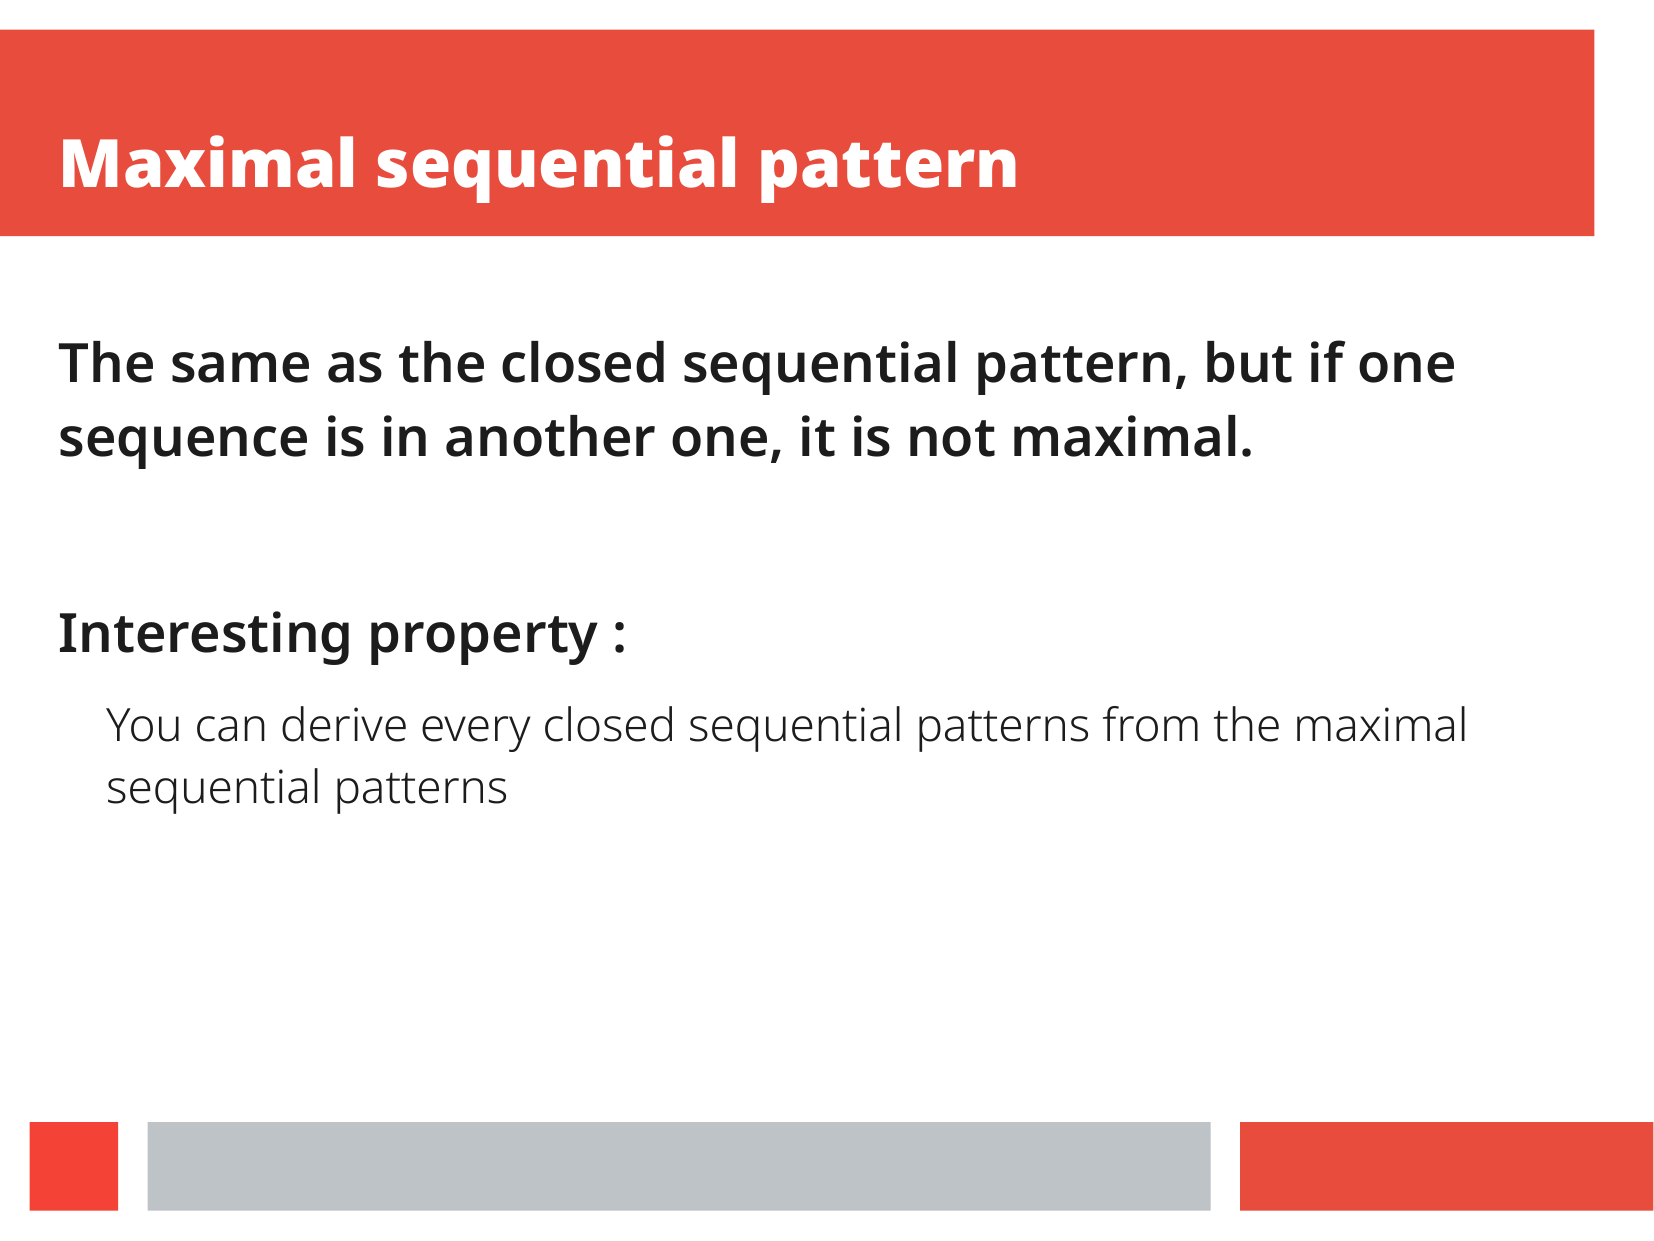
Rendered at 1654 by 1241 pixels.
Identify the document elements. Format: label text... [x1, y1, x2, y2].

title Maximal sequential pattern [59, 59, 1595, 207]
list The same as the closed sequential pattern, but if one sequence is in another one, it is not maximal. Interesting property : You can derive every closed sequential patterns from the maximal sequential patterns [59, 324, 1565, 1093]
